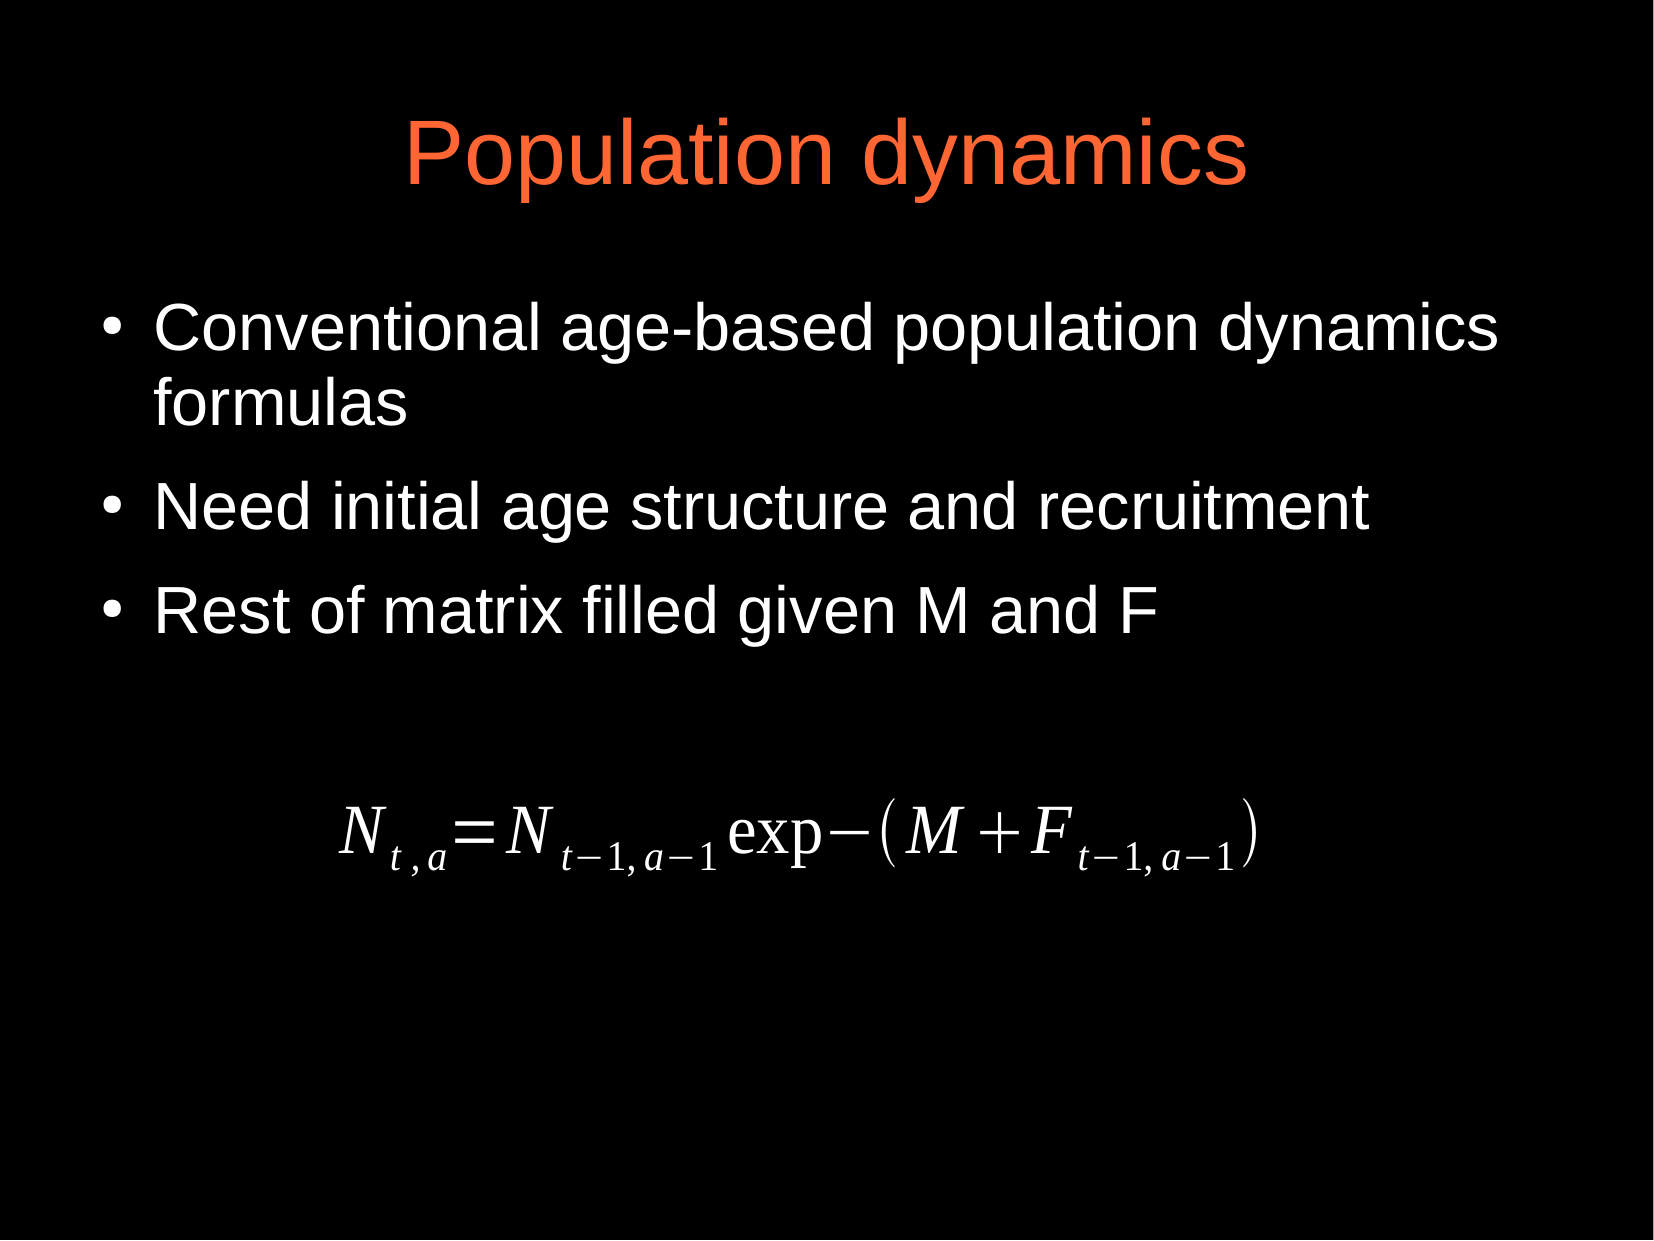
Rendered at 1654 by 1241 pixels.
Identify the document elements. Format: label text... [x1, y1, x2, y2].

title Population dynamics [82, 49, 1571, 257]
list Conventional age-based population dynamics formulas Need initial age structure and recruitment Rest of matrix filled given M and F [82, 290, 1571, 1109]
chart [318, 791, 1276, 880]
